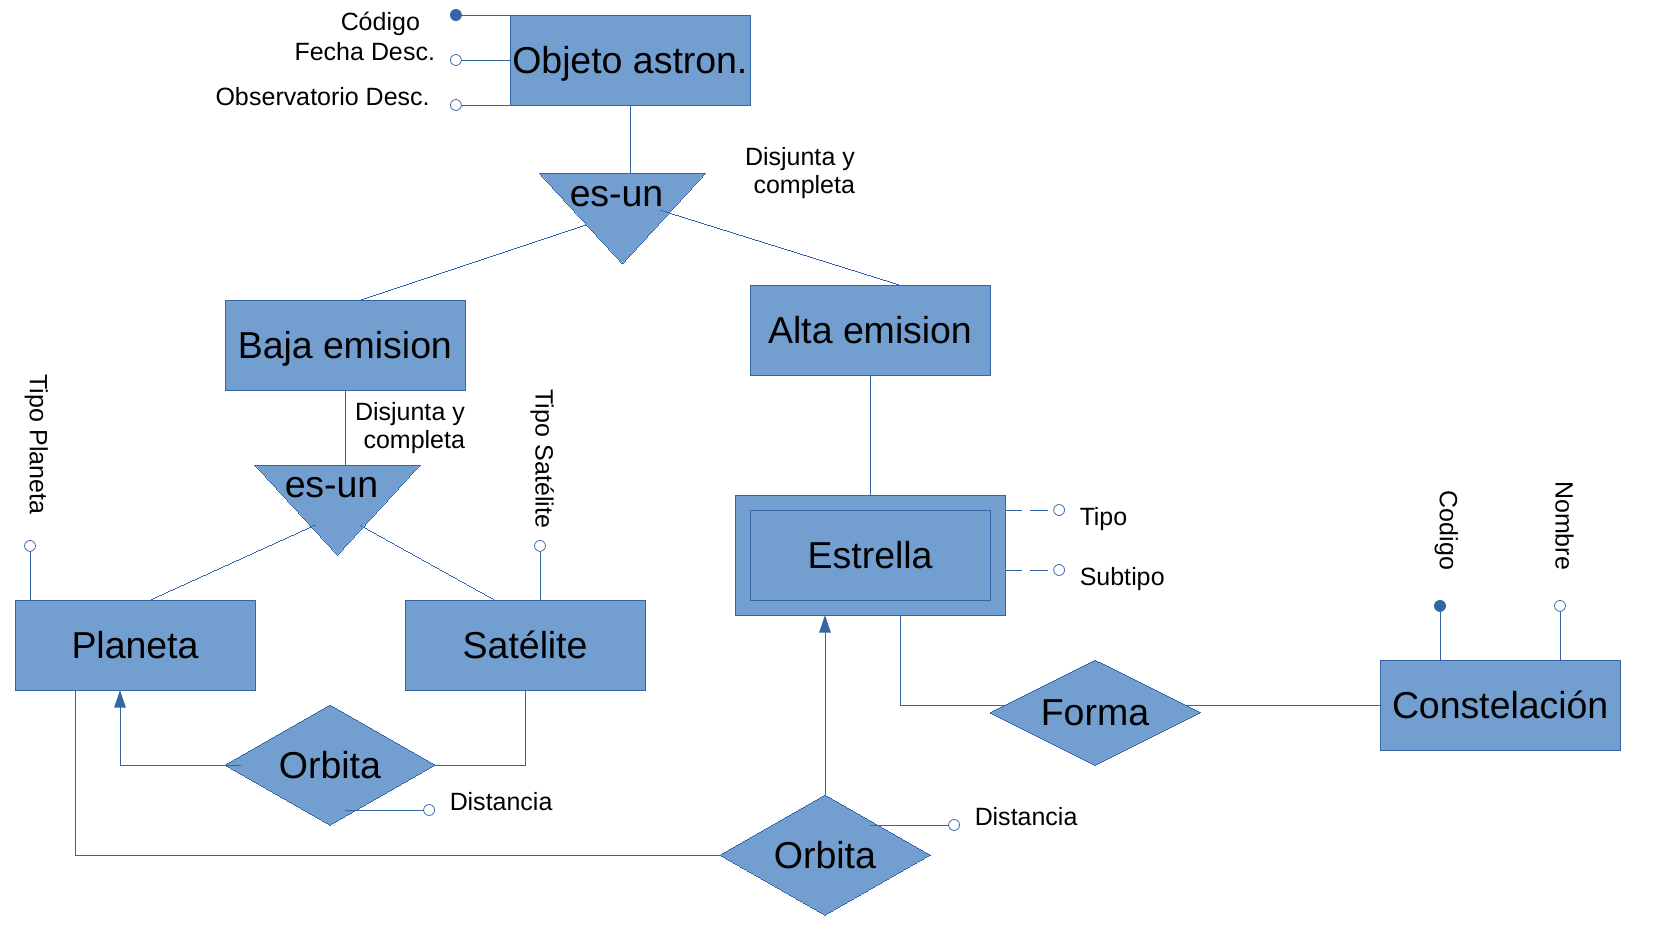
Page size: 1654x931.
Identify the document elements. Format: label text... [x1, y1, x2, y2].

text_box Tipo Satélite [495, 375, 566, 556]
text_box Planeta [15, 600, 256, 691]
text_box Nombre [1530, 420, 1586, 586]
text_box Tipo [1065, 495, 1216, 541]
text_box Estrella [750, 510, 991, 601]
text_box local [735, 495, 1006, 616]
text_box Codigo [1414, 420, 1471, 586]
text_box Tipo Planeta [0, 360, 61, 541]
text_box Disjunta y completa [720, 135, 871, 206]
text_box es-un [555, 165, 706, 264]
text_box Orbita [720, 795, 931, 916]
text_box Distancia [960, 795, 1111, 841]
text_box Alta emision [750, 285, 991, 376]
text_box Disjunta y completa [330, 390, 481, 461]
text_box es-un [270, 456, 421, 556]
text_box Constelación [1380, 660, 1621, 751]
text_box Orbita [225, 705, 436, 826]
text_box Distancia [435, 780, 586, 826]
text_box [254, 465, 270, 482]
text_box Baja emision [225, 300, 466, 391]
text_box Código [285, 0, 436, 30]
text_box Forma [990, 660, 1201, 766]
text_box Observatorio Desc. [180, 75, 445, 146]
text_box Objeto astron. [510, 15, 751, 106]
text_box Satélite [405, 600, 646, 691]
text_box [539, 173, 555, 191]
text_box Subtipo [1065, 555, 1216, 601]
text_box Fecha Desc. [255, 30, 451, 101]
